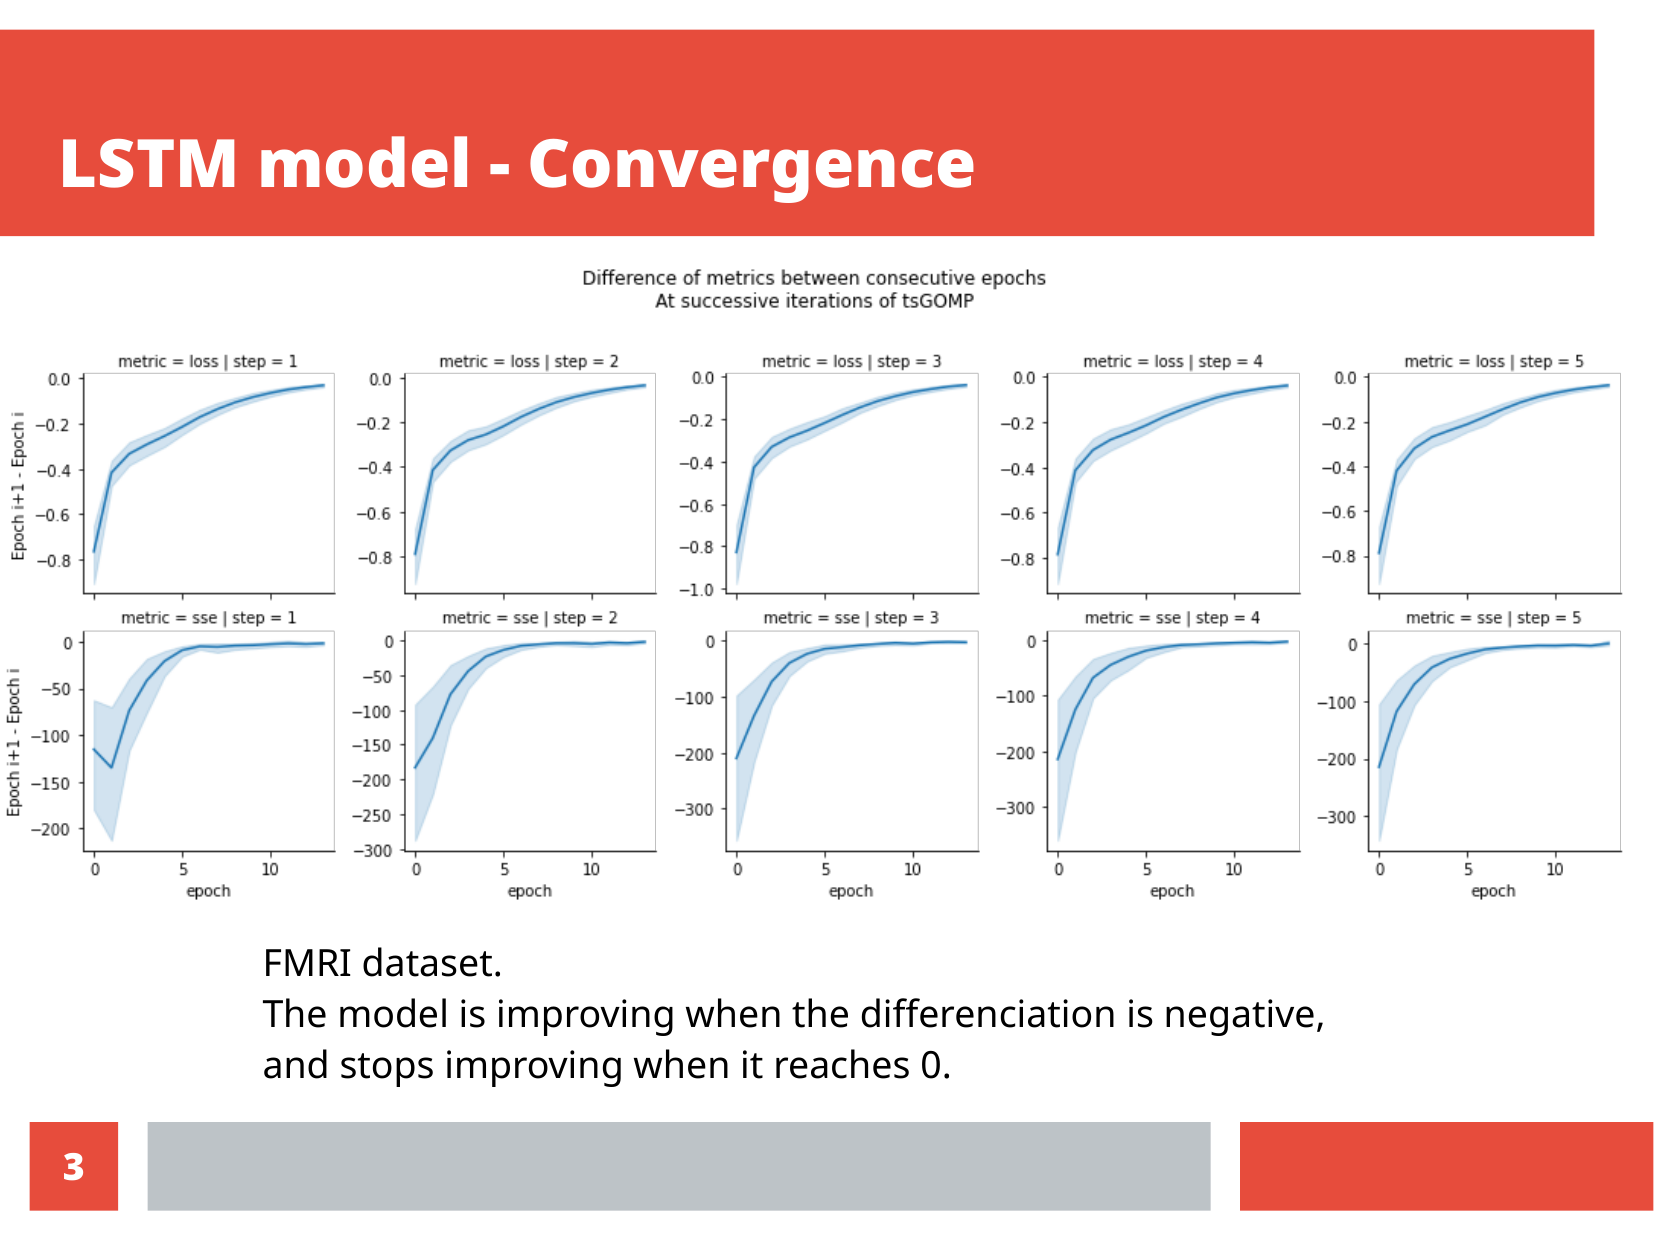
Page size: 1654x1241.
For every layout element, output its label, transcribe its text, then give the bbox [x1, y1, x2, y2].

title LSTM model - Convergence [59, 59, 1595, 207]
text_box FMRI dataset. The model is improving when the differenciation is negative, and stops improving when it reaches 0. [247, 929, 1418, 1075]
picture [0, 259, 1630, 909]
